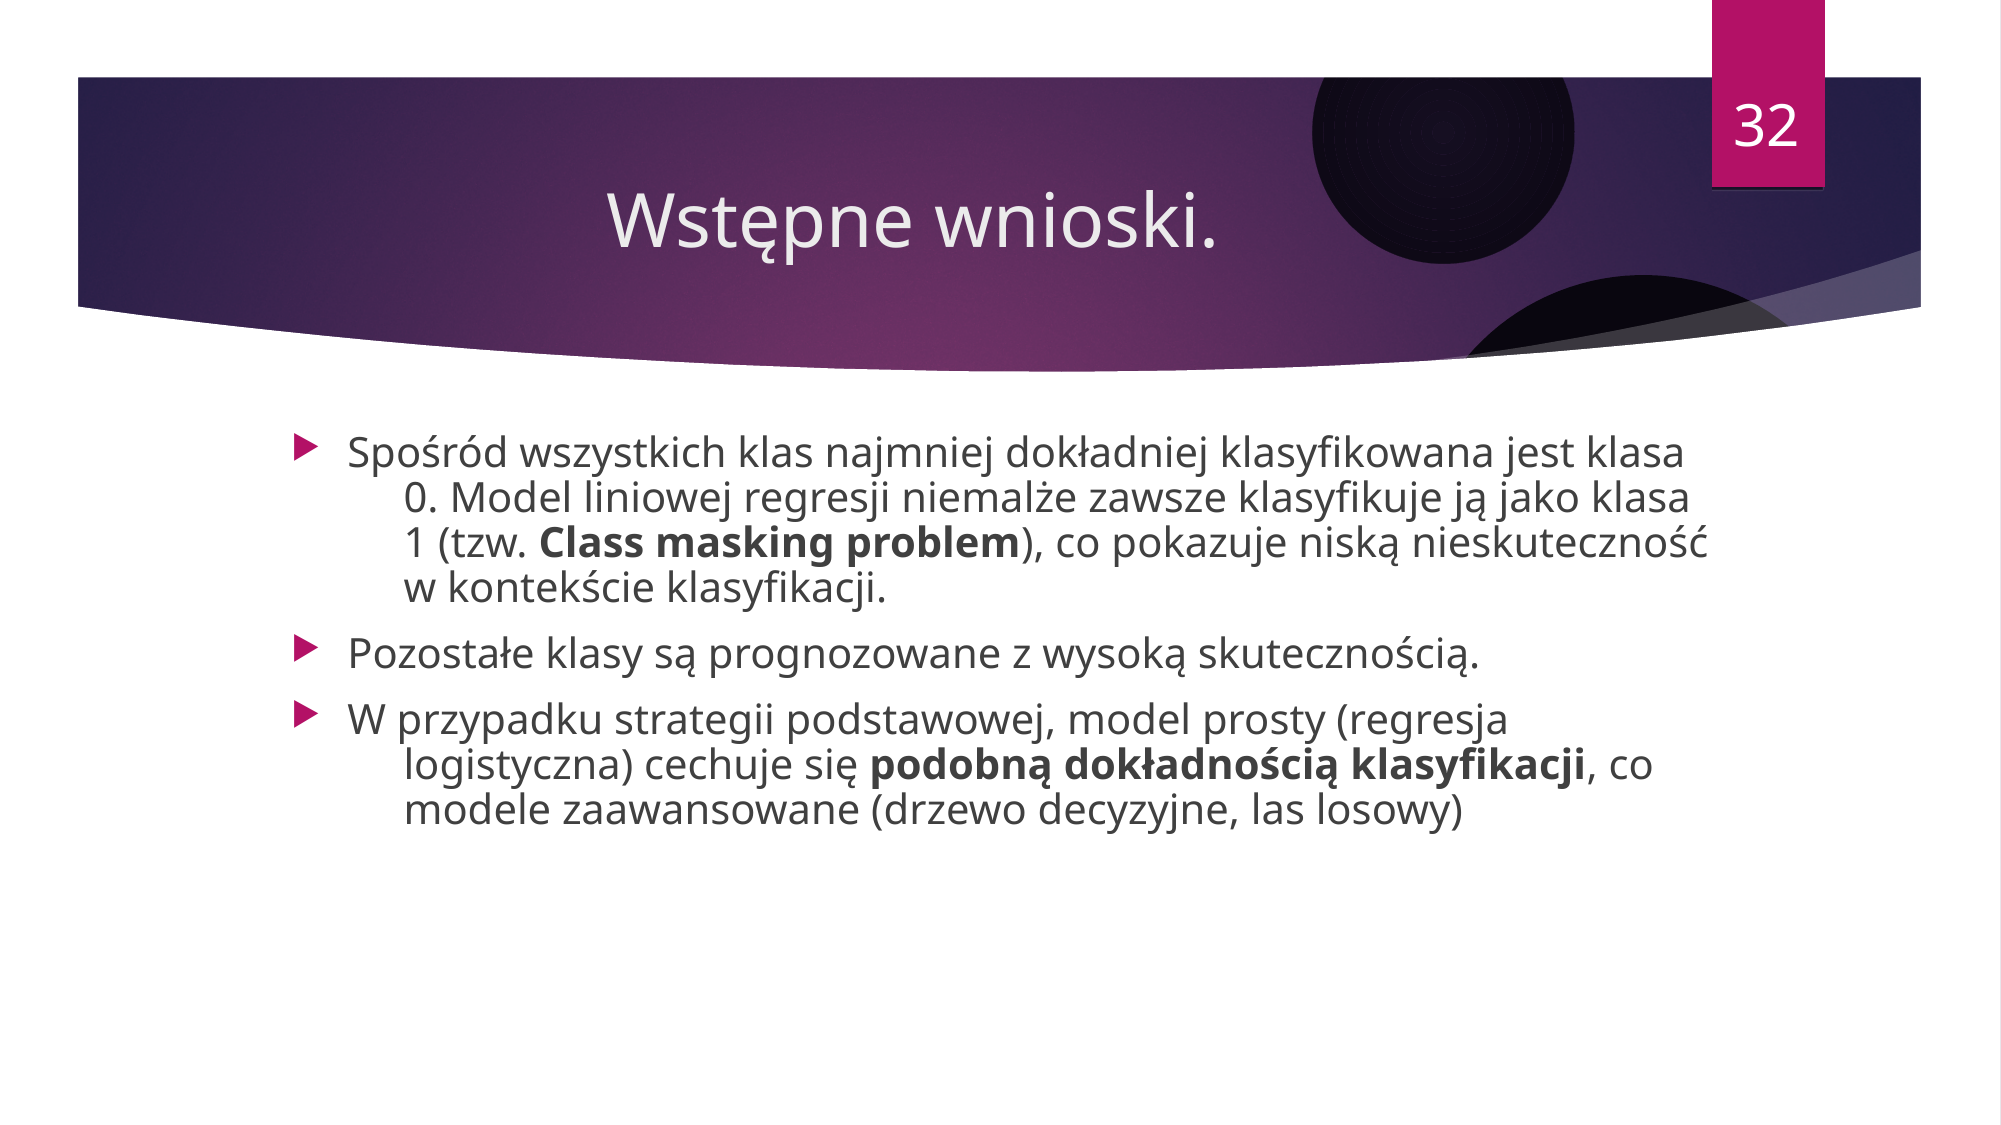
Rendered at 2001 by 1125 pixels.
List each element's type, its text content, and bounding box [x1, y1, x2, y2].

text_box [1698, 48, 1836, 175]
title Wstępne wnioski. [562, 159, 1265, 276]
list Spośród wszystkich klas najmniej dokładniej klasyfikowana jest klasa 0. Model liniowej regresji niemalże zawsze klasyfikuje ją jako klasa 1 (tzw. Class masking problem), co pokazuje niską nieskuteczność w kontekście klasyfikacji. Pozostałe klasy są prognozowane z wysoką skutecznością. W przypadku strategii podstawowej, model prosty (regresja logistyczna) cechuje się podobną dokładnością klasyfikacji, co modele zaawansowane (drzewo decyzyjne, las losowy) [276, 423, 1724, 1046]
